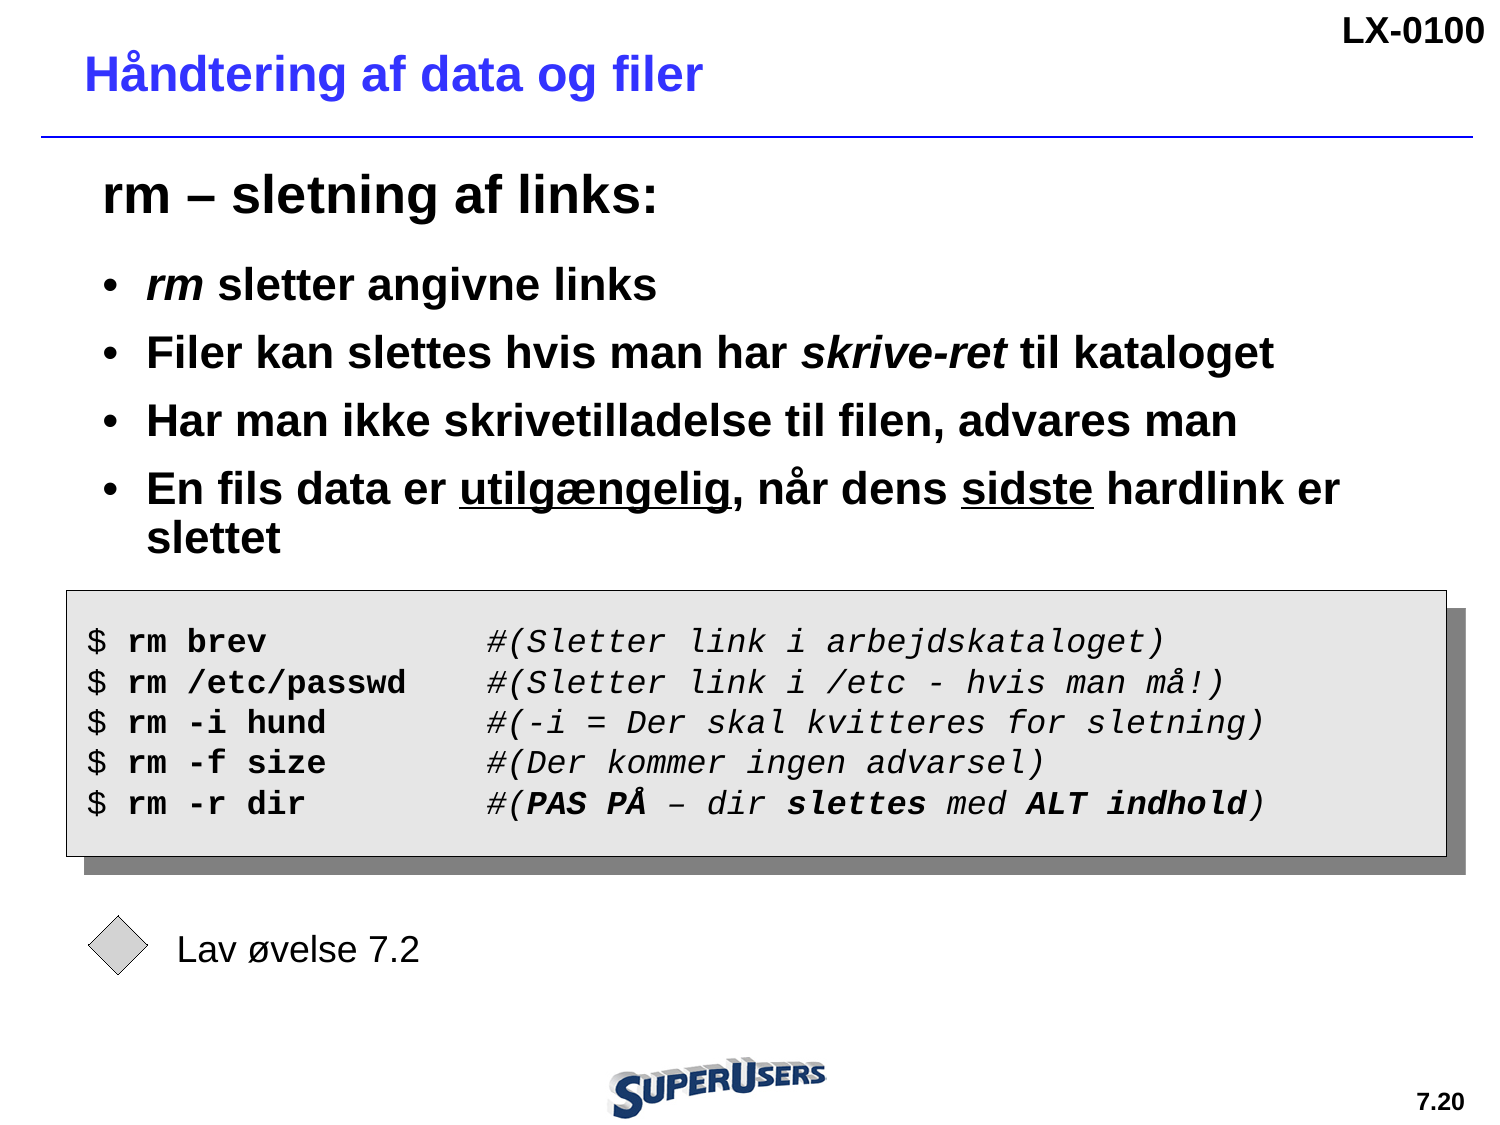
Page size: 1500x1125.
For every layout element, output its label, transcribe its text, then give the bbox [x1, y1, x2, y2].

text_box $ rm brev #(Sletter link i arbejdskataloget) $ rm /etc/passwd #(Sletter link i /etc - hvis man må!) $ rm -i hund #(-i = Der skal kvitteres for sletning) $ rm -f size #(Der kommer ingen advarsel) $ rm -r dir #(PAS PÅ – dir slettes med ALT indhold) [66, 590, 1447, 857]
list rm sletter angivne links Filer kan slettes hvis man har skrive-ret til kataloget Har man ikke skrivetilladelse til filen, advares man En fils data er utilgængelig, når dens sidste hardlink er slettet [88, 253, 1418, 590]
text_box [88, 915, 148, 975]
picture [605, 1057, 827, 1122]
title Håndtering af data og filer [76, 39, 1424, 126]
list rm – sletning af links: [88, 160, 1418, 237]
text_box Lav øvelse 7.2 [176, 925, 1500, 983]
subtitle [92, 172, 1402, 253]
